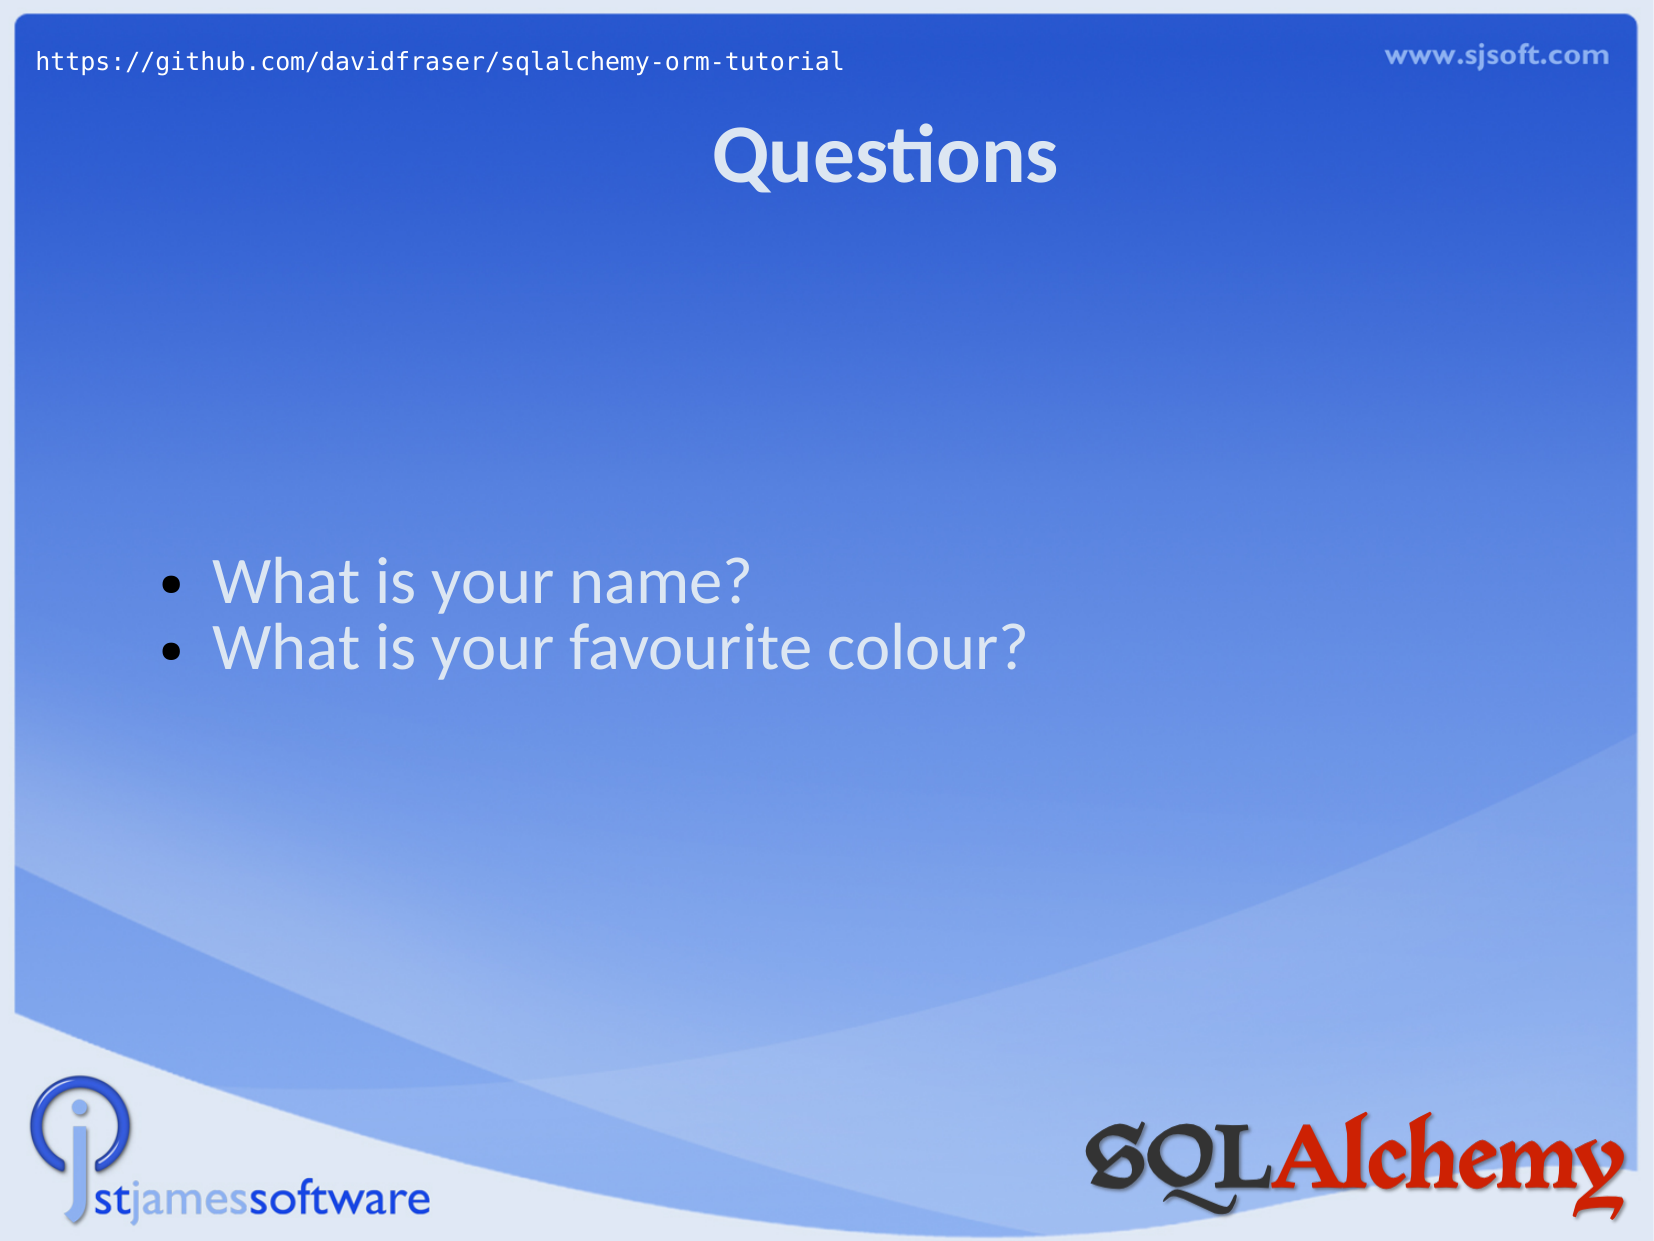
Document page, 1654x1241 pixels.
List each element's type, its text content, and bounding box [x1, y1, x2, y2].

subtitle What is your name? What is your favourite colour? [141, 538, 1630, 702]
picture [0, 0, 1654, 1241]
title Questions [141, 111, 1630, 213]
